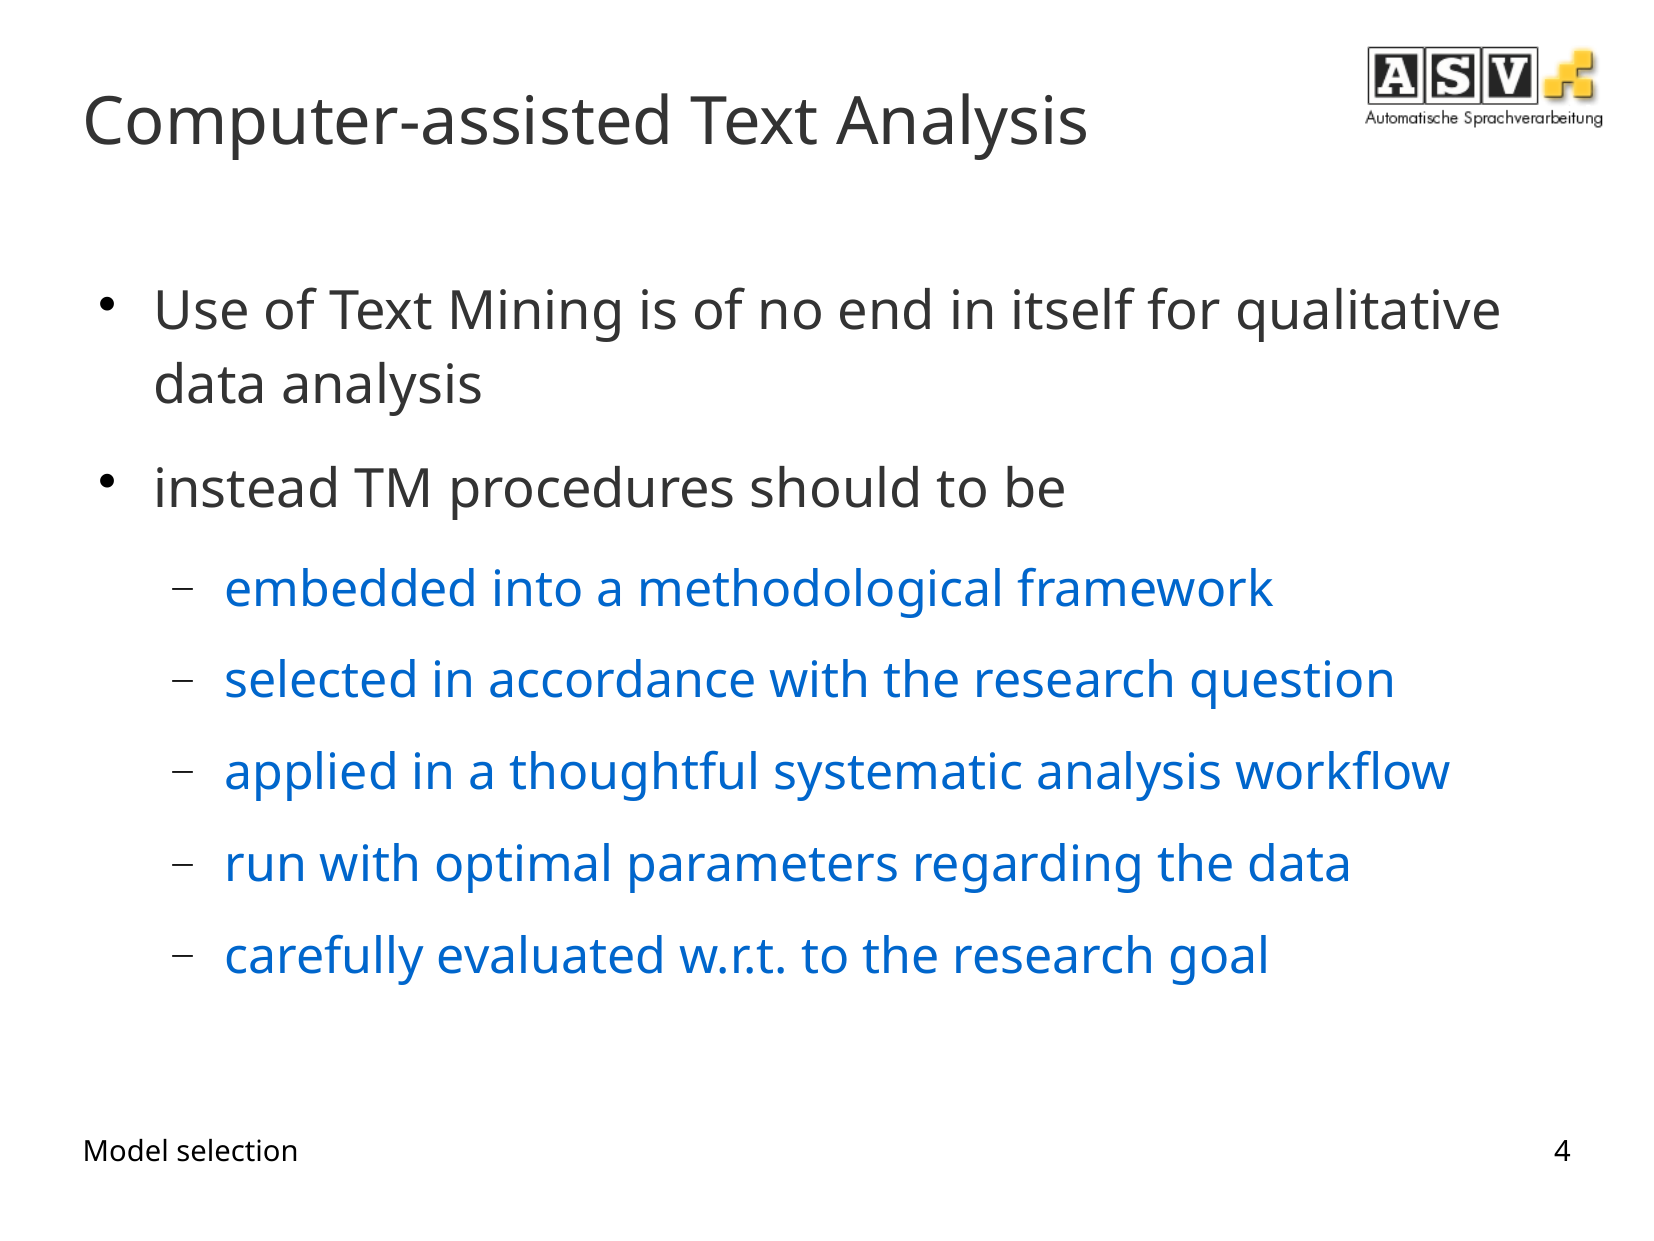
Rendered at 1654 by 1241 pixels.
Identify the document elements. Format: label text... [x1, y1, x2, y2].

picture [1364, 43, 1605, 129]
list Use of Text Mining is of no end in itself for qualitative data analysis instead TM procedures should to be embedded into a methodological framework selected in accordance with the research question applied in a thoughtful systematic analysis workflow run with optimal parameters regarding the data carefully evaluated w.r.t. to the research goal [82, 271, 1538, 991]
title Computer-assisted Text Analysis [82, 49, 1347, 189]
